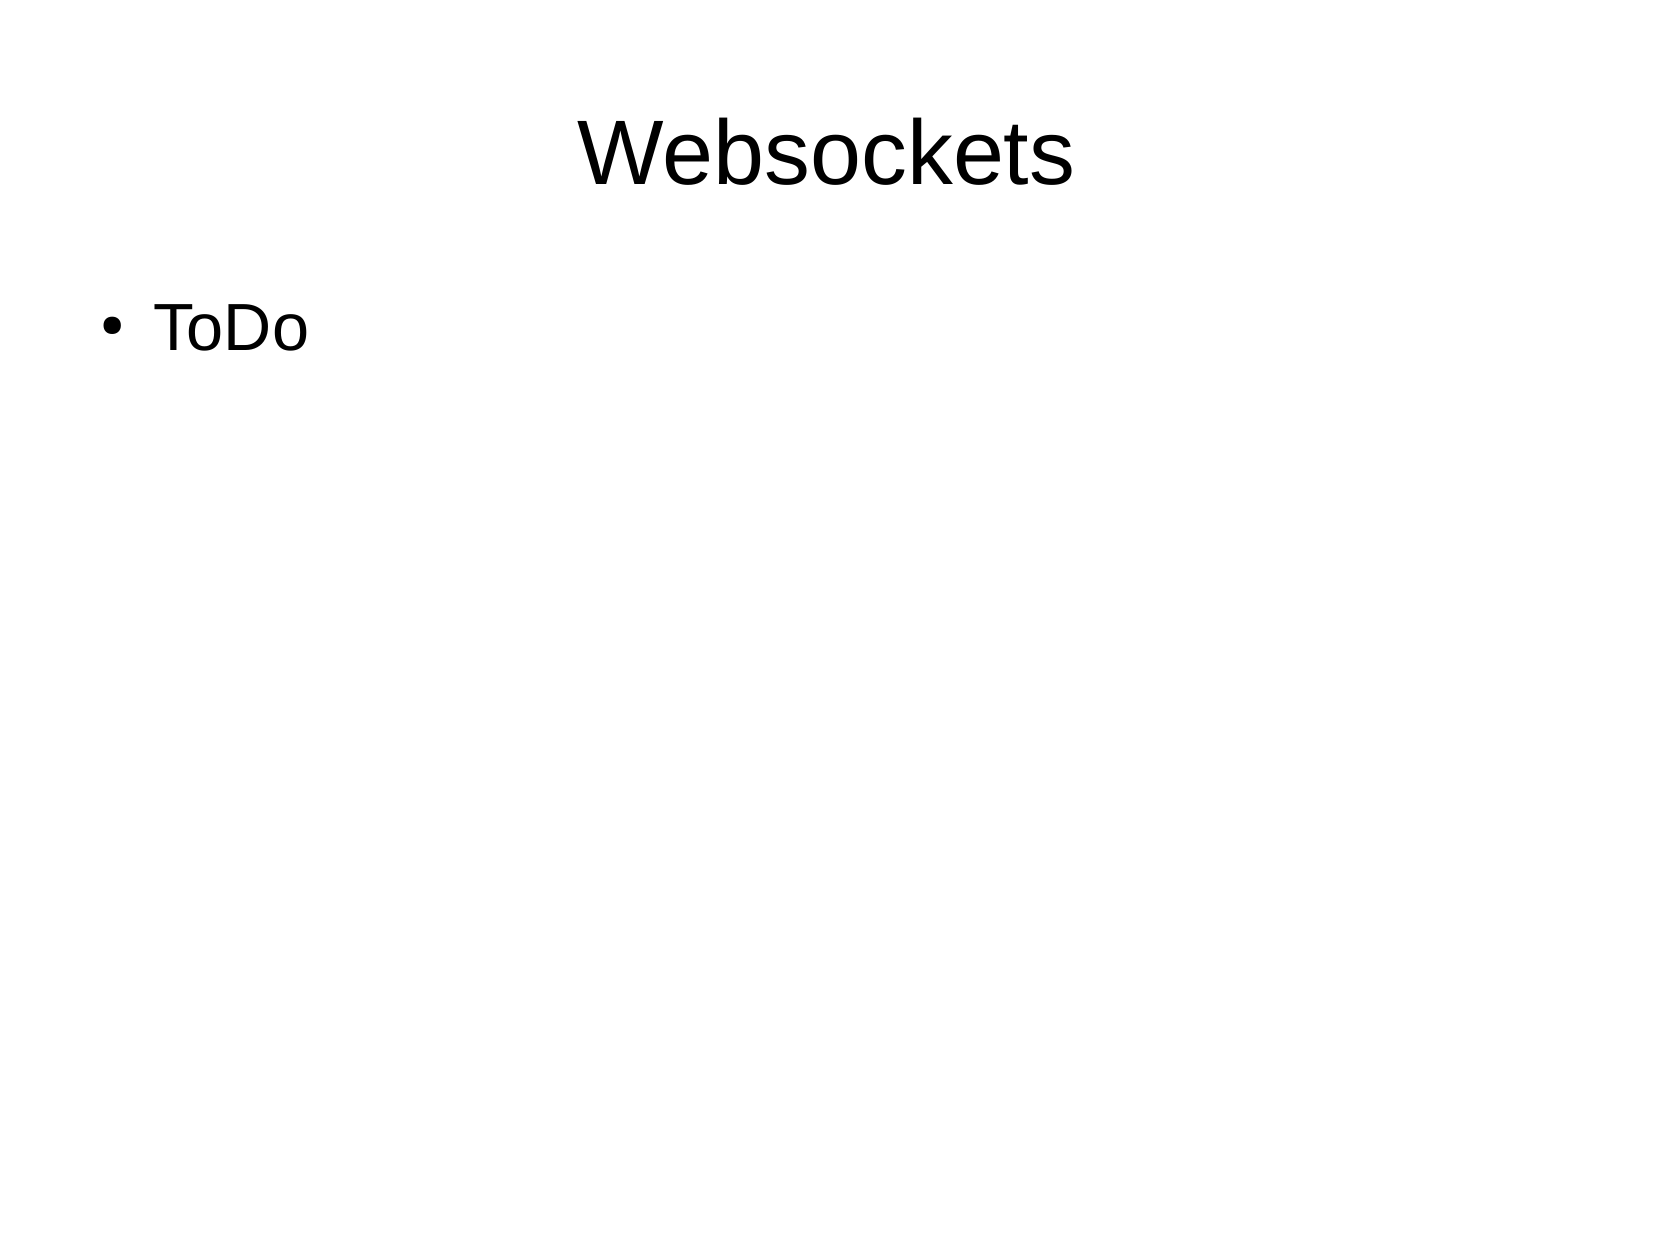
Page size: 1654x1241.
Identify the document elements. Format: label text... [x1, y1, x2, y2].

title Websockets [82, 49, 1571, 257]
list ToDo [82, 290, 1538, 1010]
